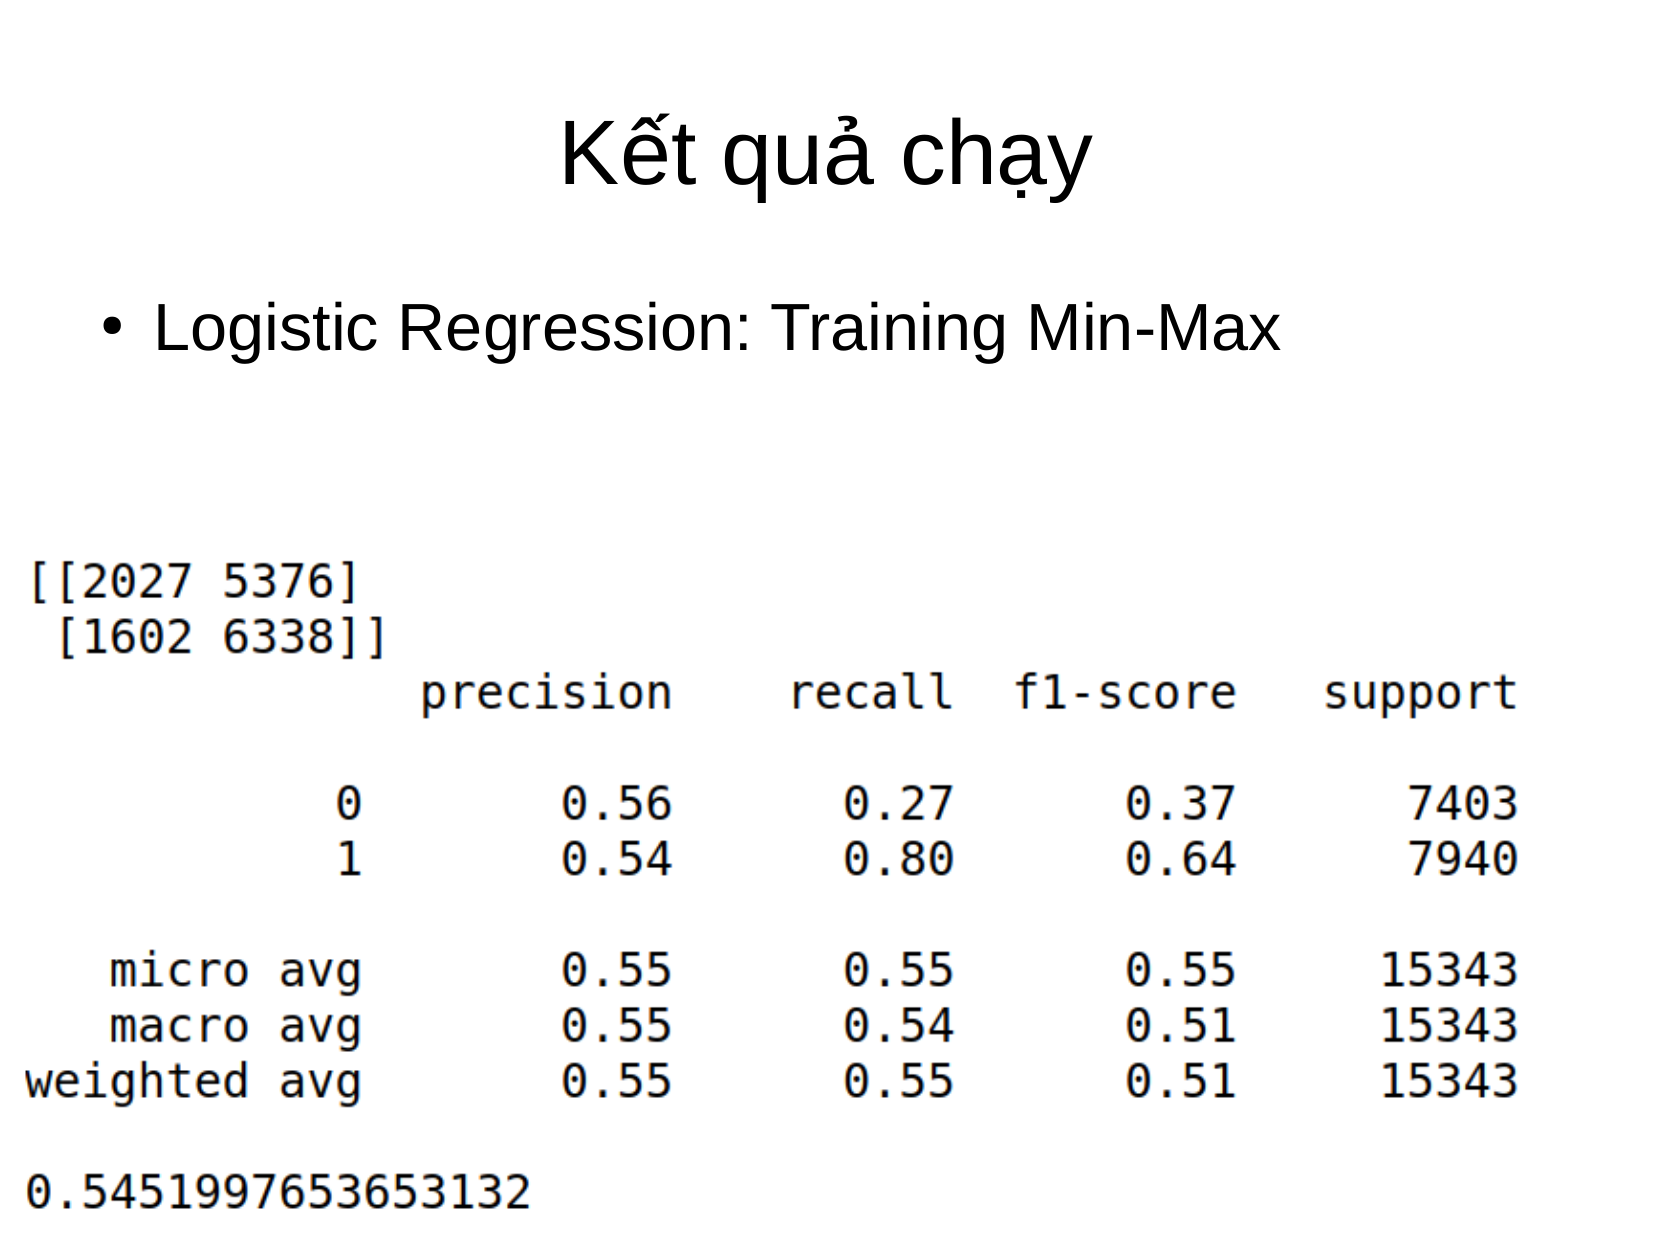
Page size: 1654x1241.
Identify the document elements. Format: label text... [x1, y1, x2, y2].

title Kết quả chạy [82, 49, 1571, 257]
picture [5, 554, 1636, 1228]
list Logistic Regression: Training Min-Max [82, 290, 1571, 554]
